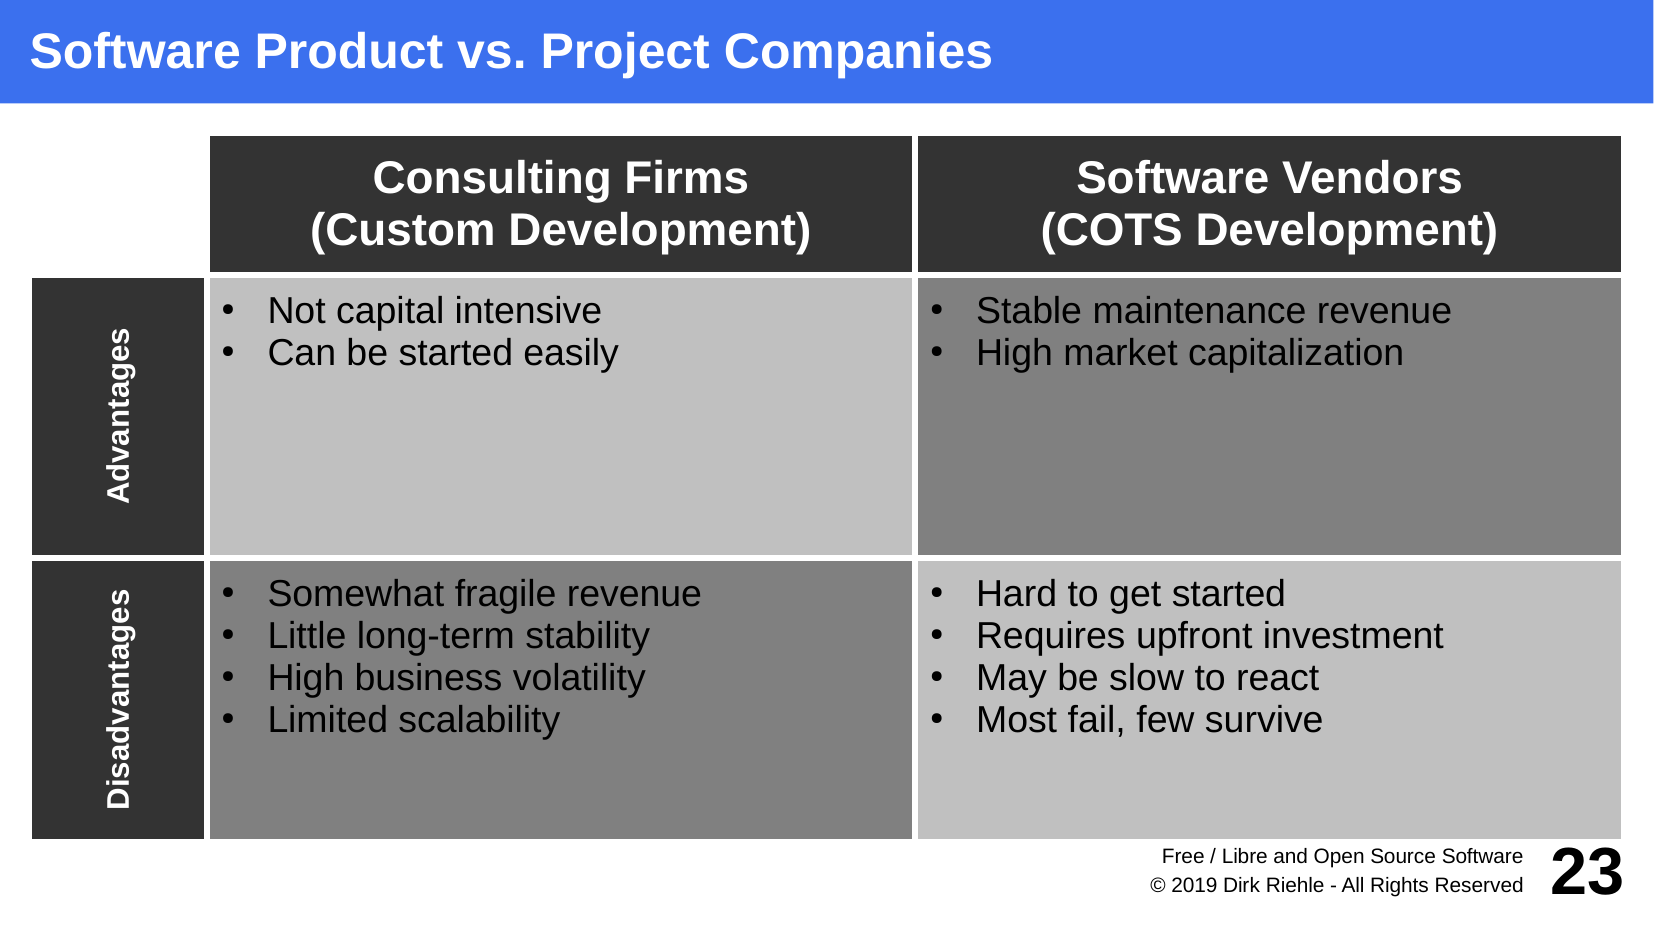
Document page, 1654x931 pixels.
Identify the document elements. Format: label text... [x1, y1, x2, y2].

title Software Product vs. Project Companies [0, 0, 1654, 104]
text_box Software Vendors (COTS Development) [916, 132, 1625, 275]
text_box Advantages [29, 274, 207, 559]
text_box Somewhat fragile revenue Little long-term stability High business volatility Limited scalability [207, 558, 916, 842]
text_box Consulting Firms (Custom Development) [206, 132, 916, 275]
text_box Stable maintenance revenue High market capitalization [915, 275, 1625, 559]
text_box Hard to get started Requires upfront investment May be slow to react Most fail, few survive [916, 559, 1625, 842]
text_box Disadvantages [29, 559, 207, 842]
text_box Not capital intensive Can be started easily [207, 275, 915, 558]
